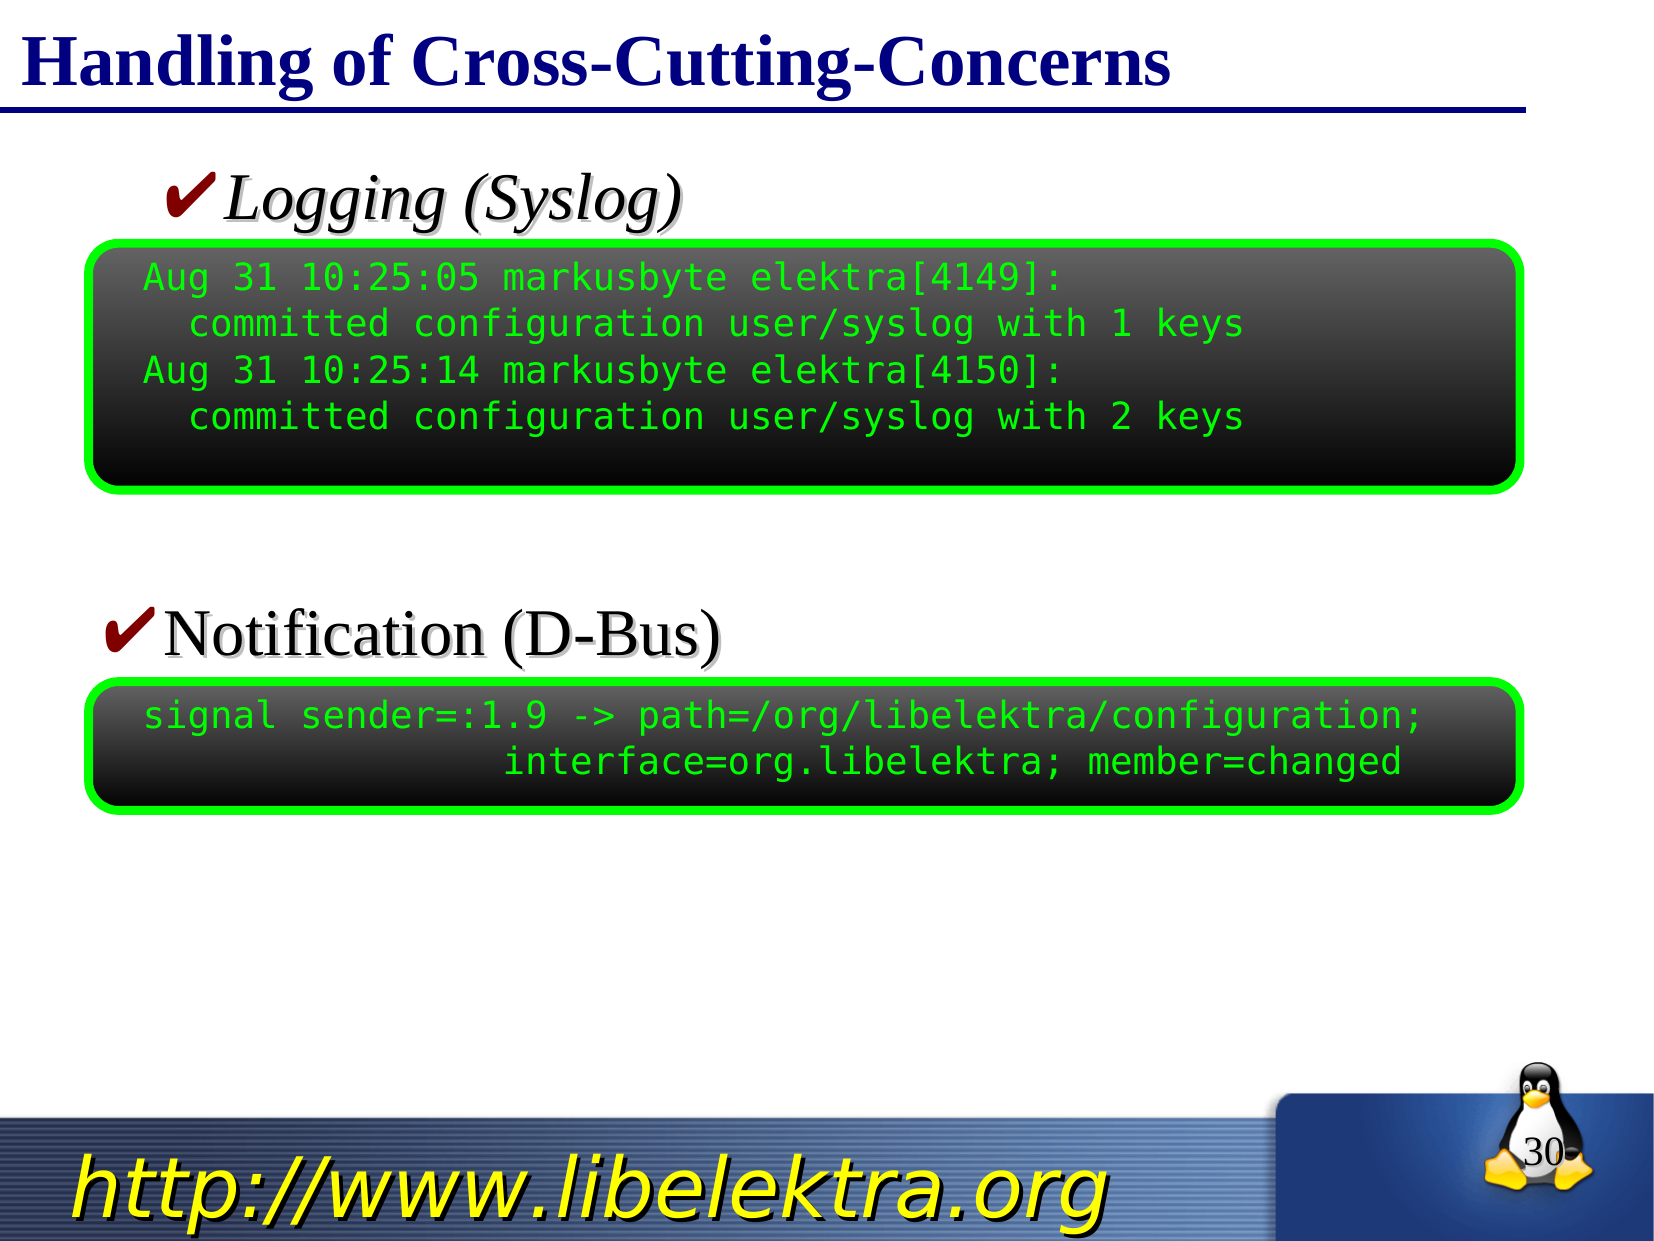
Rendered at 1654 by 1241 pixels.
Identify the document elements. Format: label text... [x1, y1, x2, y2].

picture [0, 1061, 1654, 1241]
text_box [88, 681, 1521, 811]
text_box Aug 31 10:25:05 markusbyte elektra[4149]: committed configuration user/syslog with 1 keys Aug 31 10:25:14 markusbyte elektra[4150]: committed configuration user/syslog with 2 keys [142, 252, 1489, 544]
text_box Logging (Syslog) [104, 147, 827, 237]
text_box Handling of Cross-Cutting-Concerns [21, 14, 1611, 111]
text_box signal sender=:1.9 -> path=/org/libelektra/configuration; interface=org.libelektra; member=changed [142, 690, 1489, 802]
text_box <Nummer> [1370, 1122, 1565, 1178]
text_box [88, 243, 1521, 491]
text_box Notification (D-Bus) [104, 590, 1071, 665]
